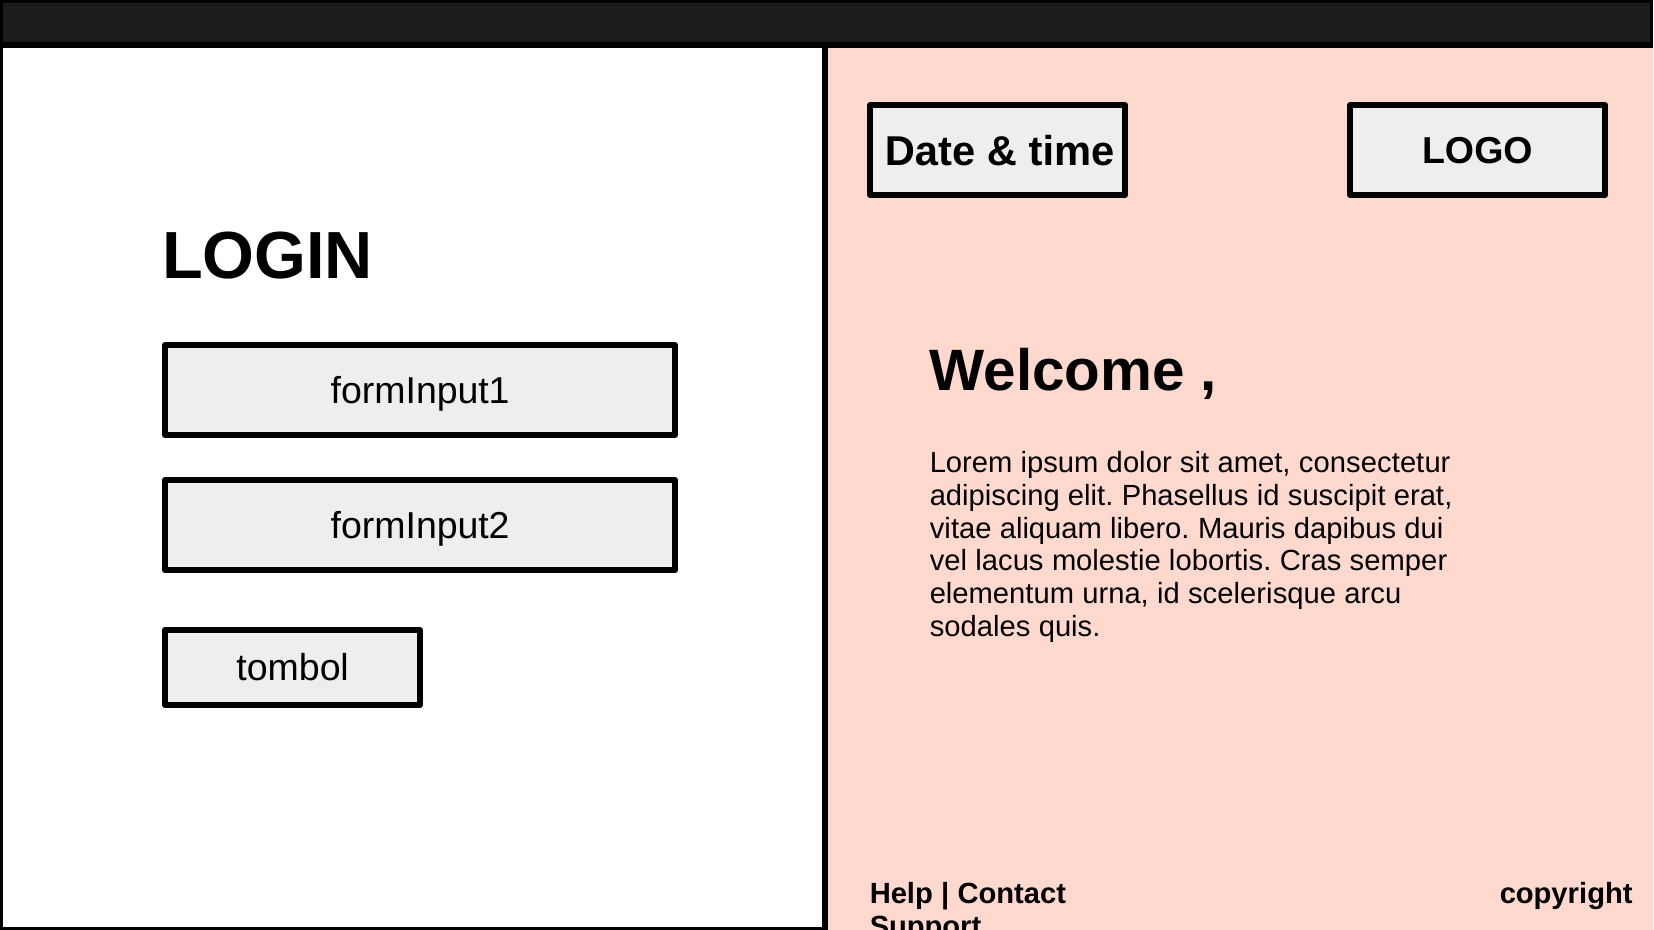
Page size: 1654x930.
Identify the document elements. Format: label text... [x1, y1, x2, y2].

text_box LOGIN [147, 210, 478, 300]
text_box Date & time [870, 119, 1171, 228]
text_box tombol [165, 630, 421, 706]
text_box formInput2 [165, 479, 676, 571]
text_box copyright [1485, 870, 1651, 918]
text_box [0, 0, 1653, 930]
text_box LOGO [1350, 104, 1606, 195]
text_box Welcome , [915, 330, 1246, 410]
text_box [870, 104, 1126, 119]
text_box Help | Contact Support [855, 870, 1201, 918]
text_box Lorem ipsum dolor sit amet, consectetur adipiscing elit. Phasellus id suscipit erat, vitae aliquam libero. Mauris dapibus dui vel lacus molestie lobortis. Cras semper elementum urna, id scelerisque arcu sodales quis. [915, 438, 1501, 649]
text_box formInput1 [165, 344, 676, 436]
